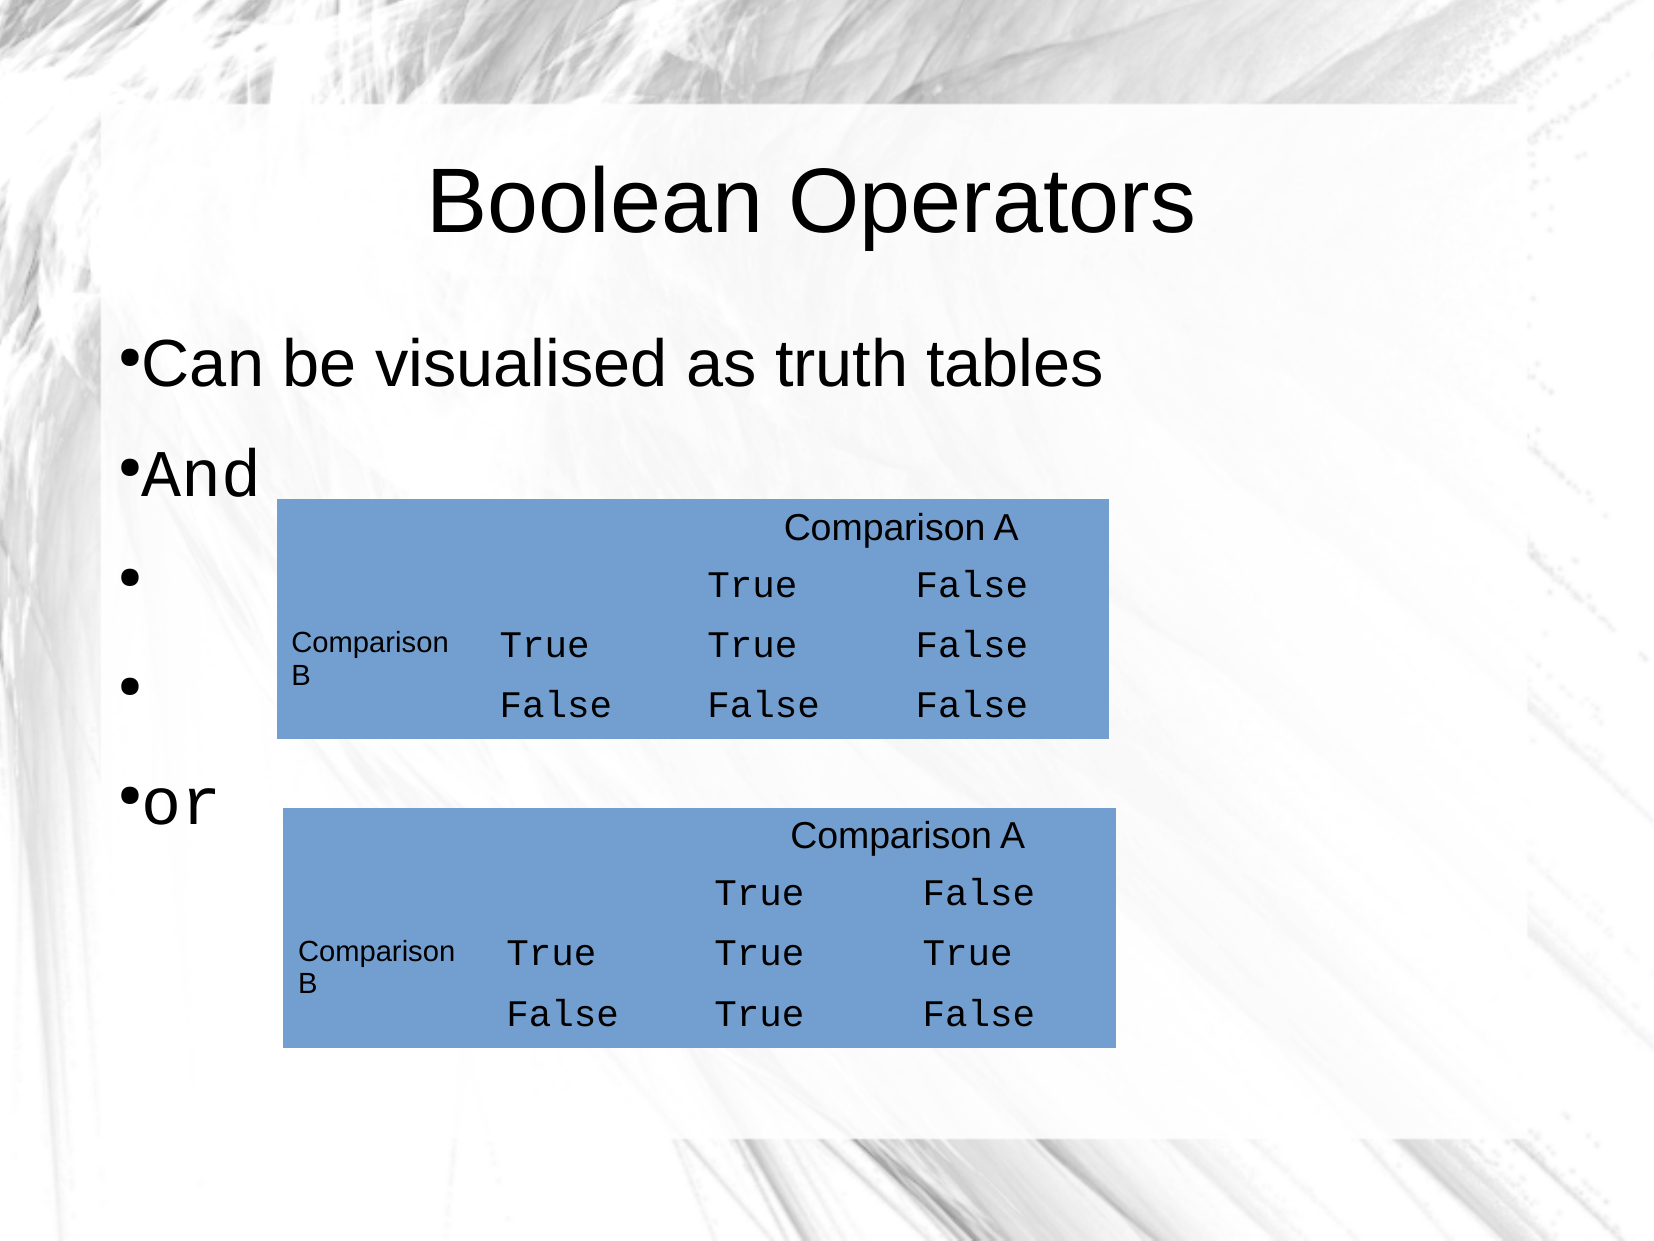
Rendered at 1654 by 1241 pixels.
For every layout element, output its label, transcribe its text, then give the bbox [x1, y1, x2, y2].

table_cell True [491, 927, 700, 987]
table_cell False [901, 559, 1109, 619]
table_cell True [485, 619, 693, 679]
table_header Comparison A [700, 808, 1116, 867]
table_cell True [700, 867, 908, 927]
table_cell False [908, 867, 1116, 927]
table_cell True [693, 619, 901, 679]
list Can be visualised as truth tables And or [118, 319, 1571, 945]
table_cell True [693, 559, 901, 619]
table_cell False [491, 987, 700, 1048]
table_header [283, 808, 700, 927]
table_cell Comparison B [283, 927, 491, 1048]
table_cell Comparison B [277, 619, 485, 739]
table_cell False [908, 987, 1116, 1048]
title Boolean Operators [118, 112, 1506, 281]
table_cell False [901, 619, 1109, 679]
table_header Comparison A [693, 499, 1109, 559]
table_header [277, 499, 693, 619]
table_cell True [700, 987, 908, 1048]
table_cell False [485, 679, 693, 739]
table_cell False [693, 679, 901, 739]
table_cell True [908, 927, 1116, 987]
table_cell False [901, 679, 1109, 739]
table_cell True [700, 927, 908, 987]
